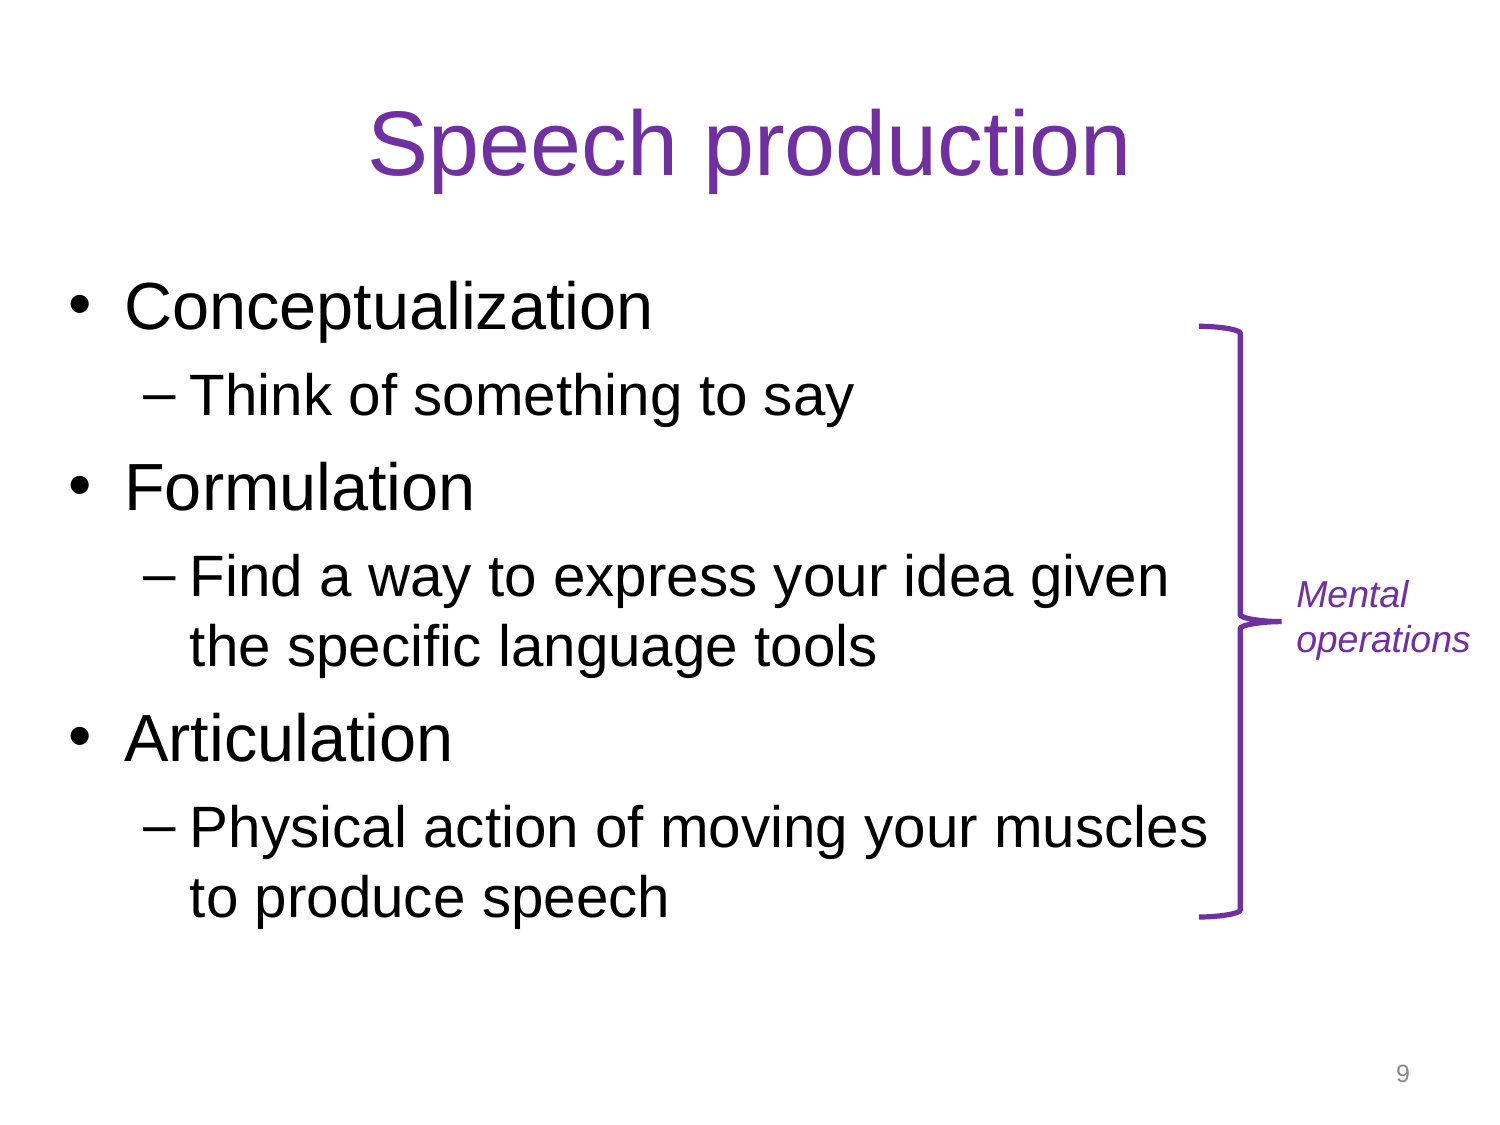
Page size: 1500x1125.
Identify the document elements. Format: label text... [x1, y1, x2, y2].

text_box <number> [1074, 1042, 1426, 1103]
title Speech production [75, 45, 1426, 233]
list Conceptualization Think of something to say Formulation Find a way to express your idea given the specific language tools Articulation Physical action of moving your muscles to produce speech [53, 255, 1235, 998]
text_box Mental operations [1281, 562, 1500, 668]
